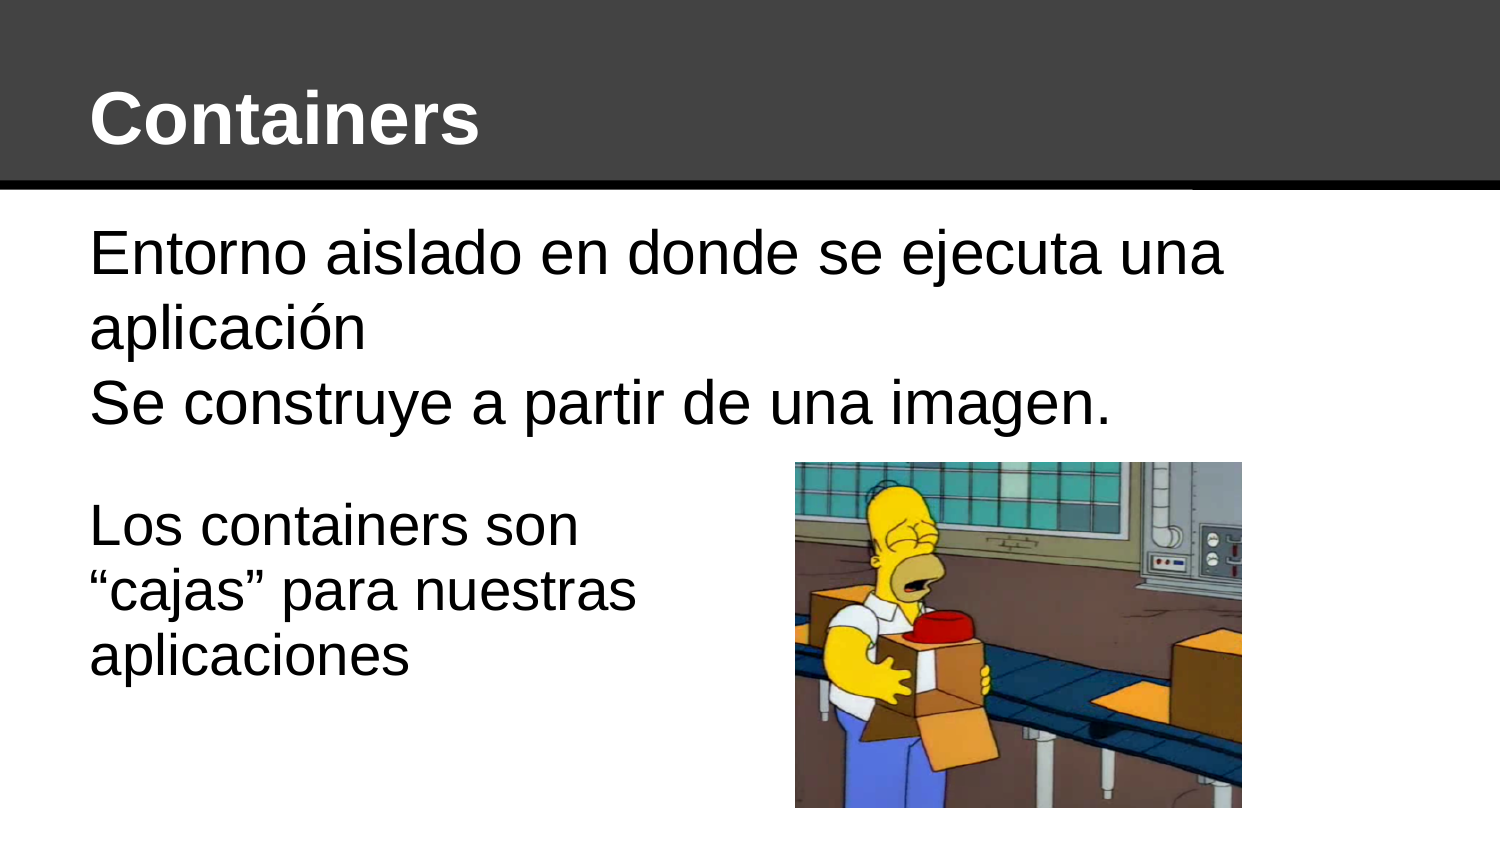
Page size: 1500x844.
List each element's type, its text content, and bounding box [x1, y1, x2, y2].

text_box Los containers son “cajas” para nuestras aplicaciones [75, 485, 781, 710]
picture [795, 462, 1242, 808]
text_box Containers [75, 33, 1425, 175]
text_box Entorno aislado en donde se ejecuta una aplicación Se construye a partir de una imagen. [75, 196, 1425, 496]
